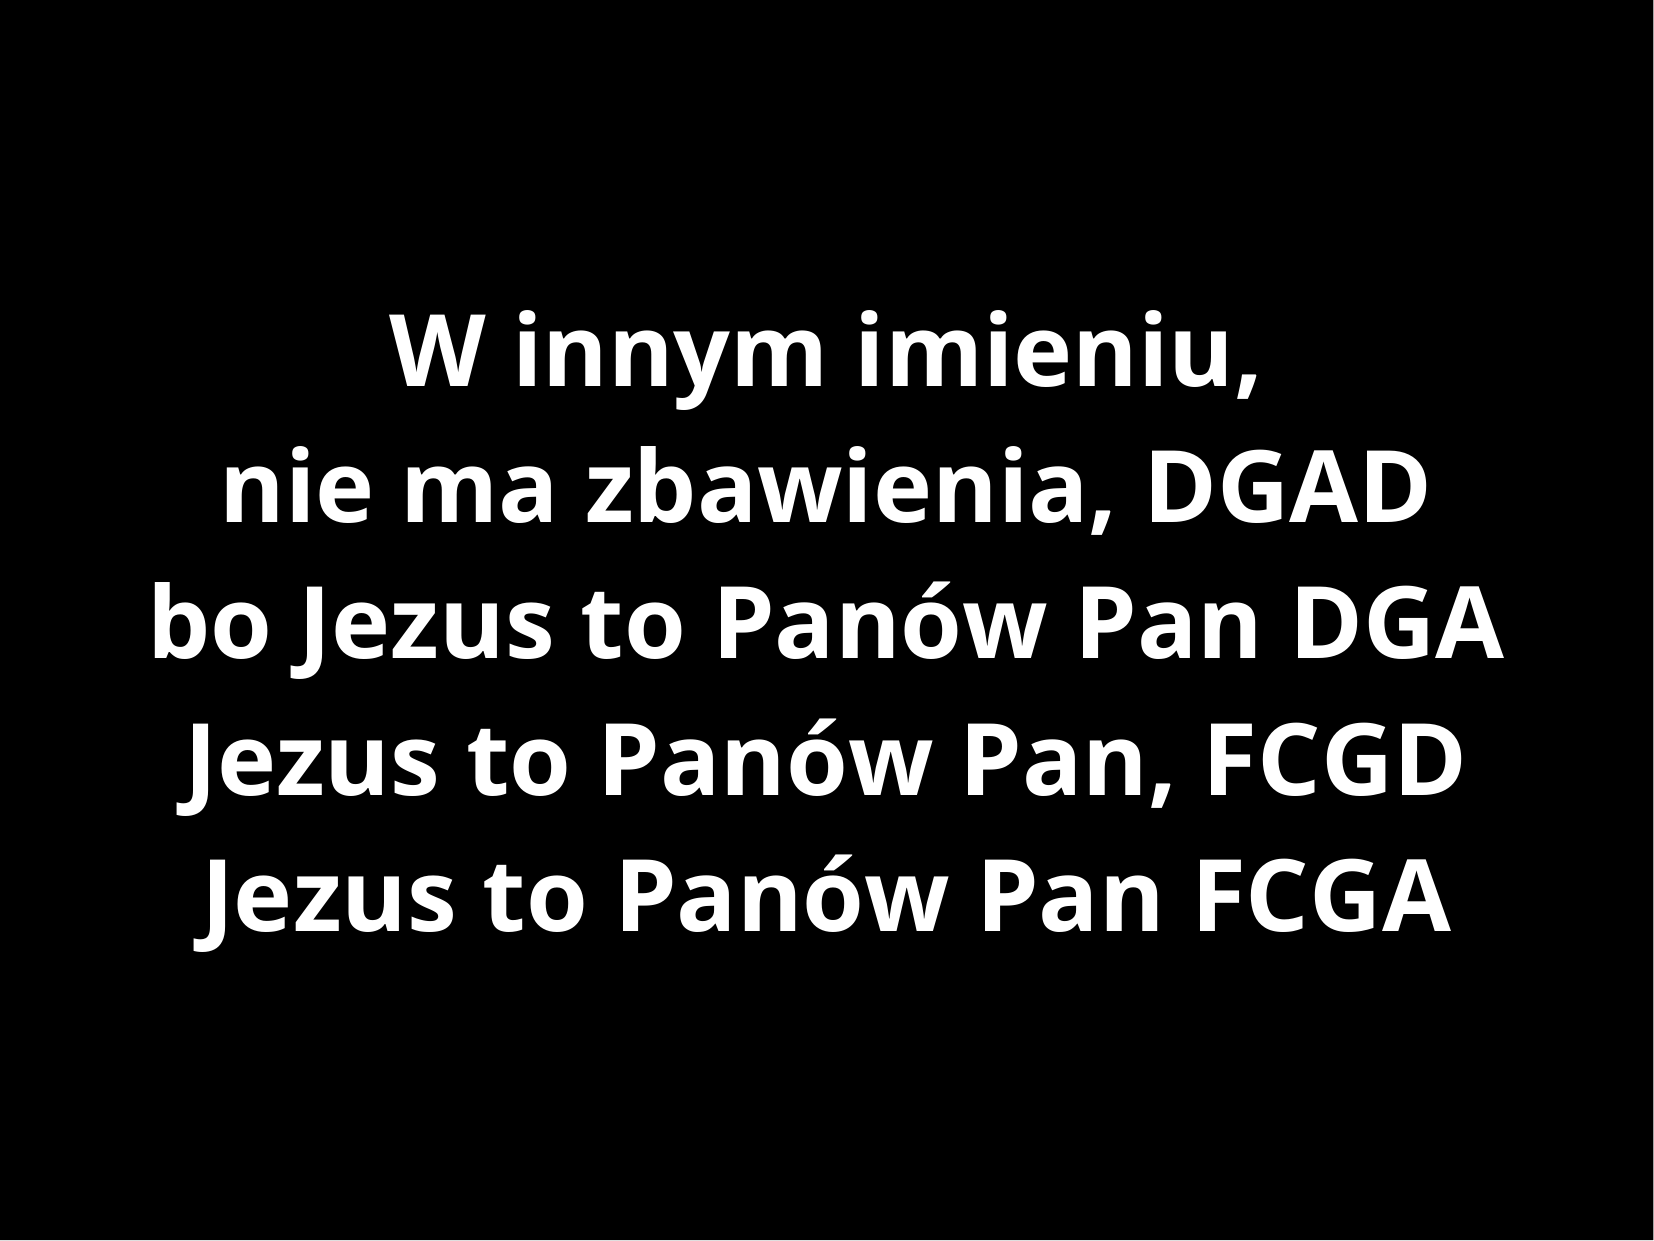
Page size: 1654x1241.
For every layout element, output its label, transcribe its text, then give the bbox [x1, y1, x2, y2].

title W innym imieniu, nie ma zbawienia, DGAD bo Jezus to Panów Pan DGA Jezus to Panów Pan, FCGD Jezus to Panów Pan FCGA [0, 0, 1654, 1241]
